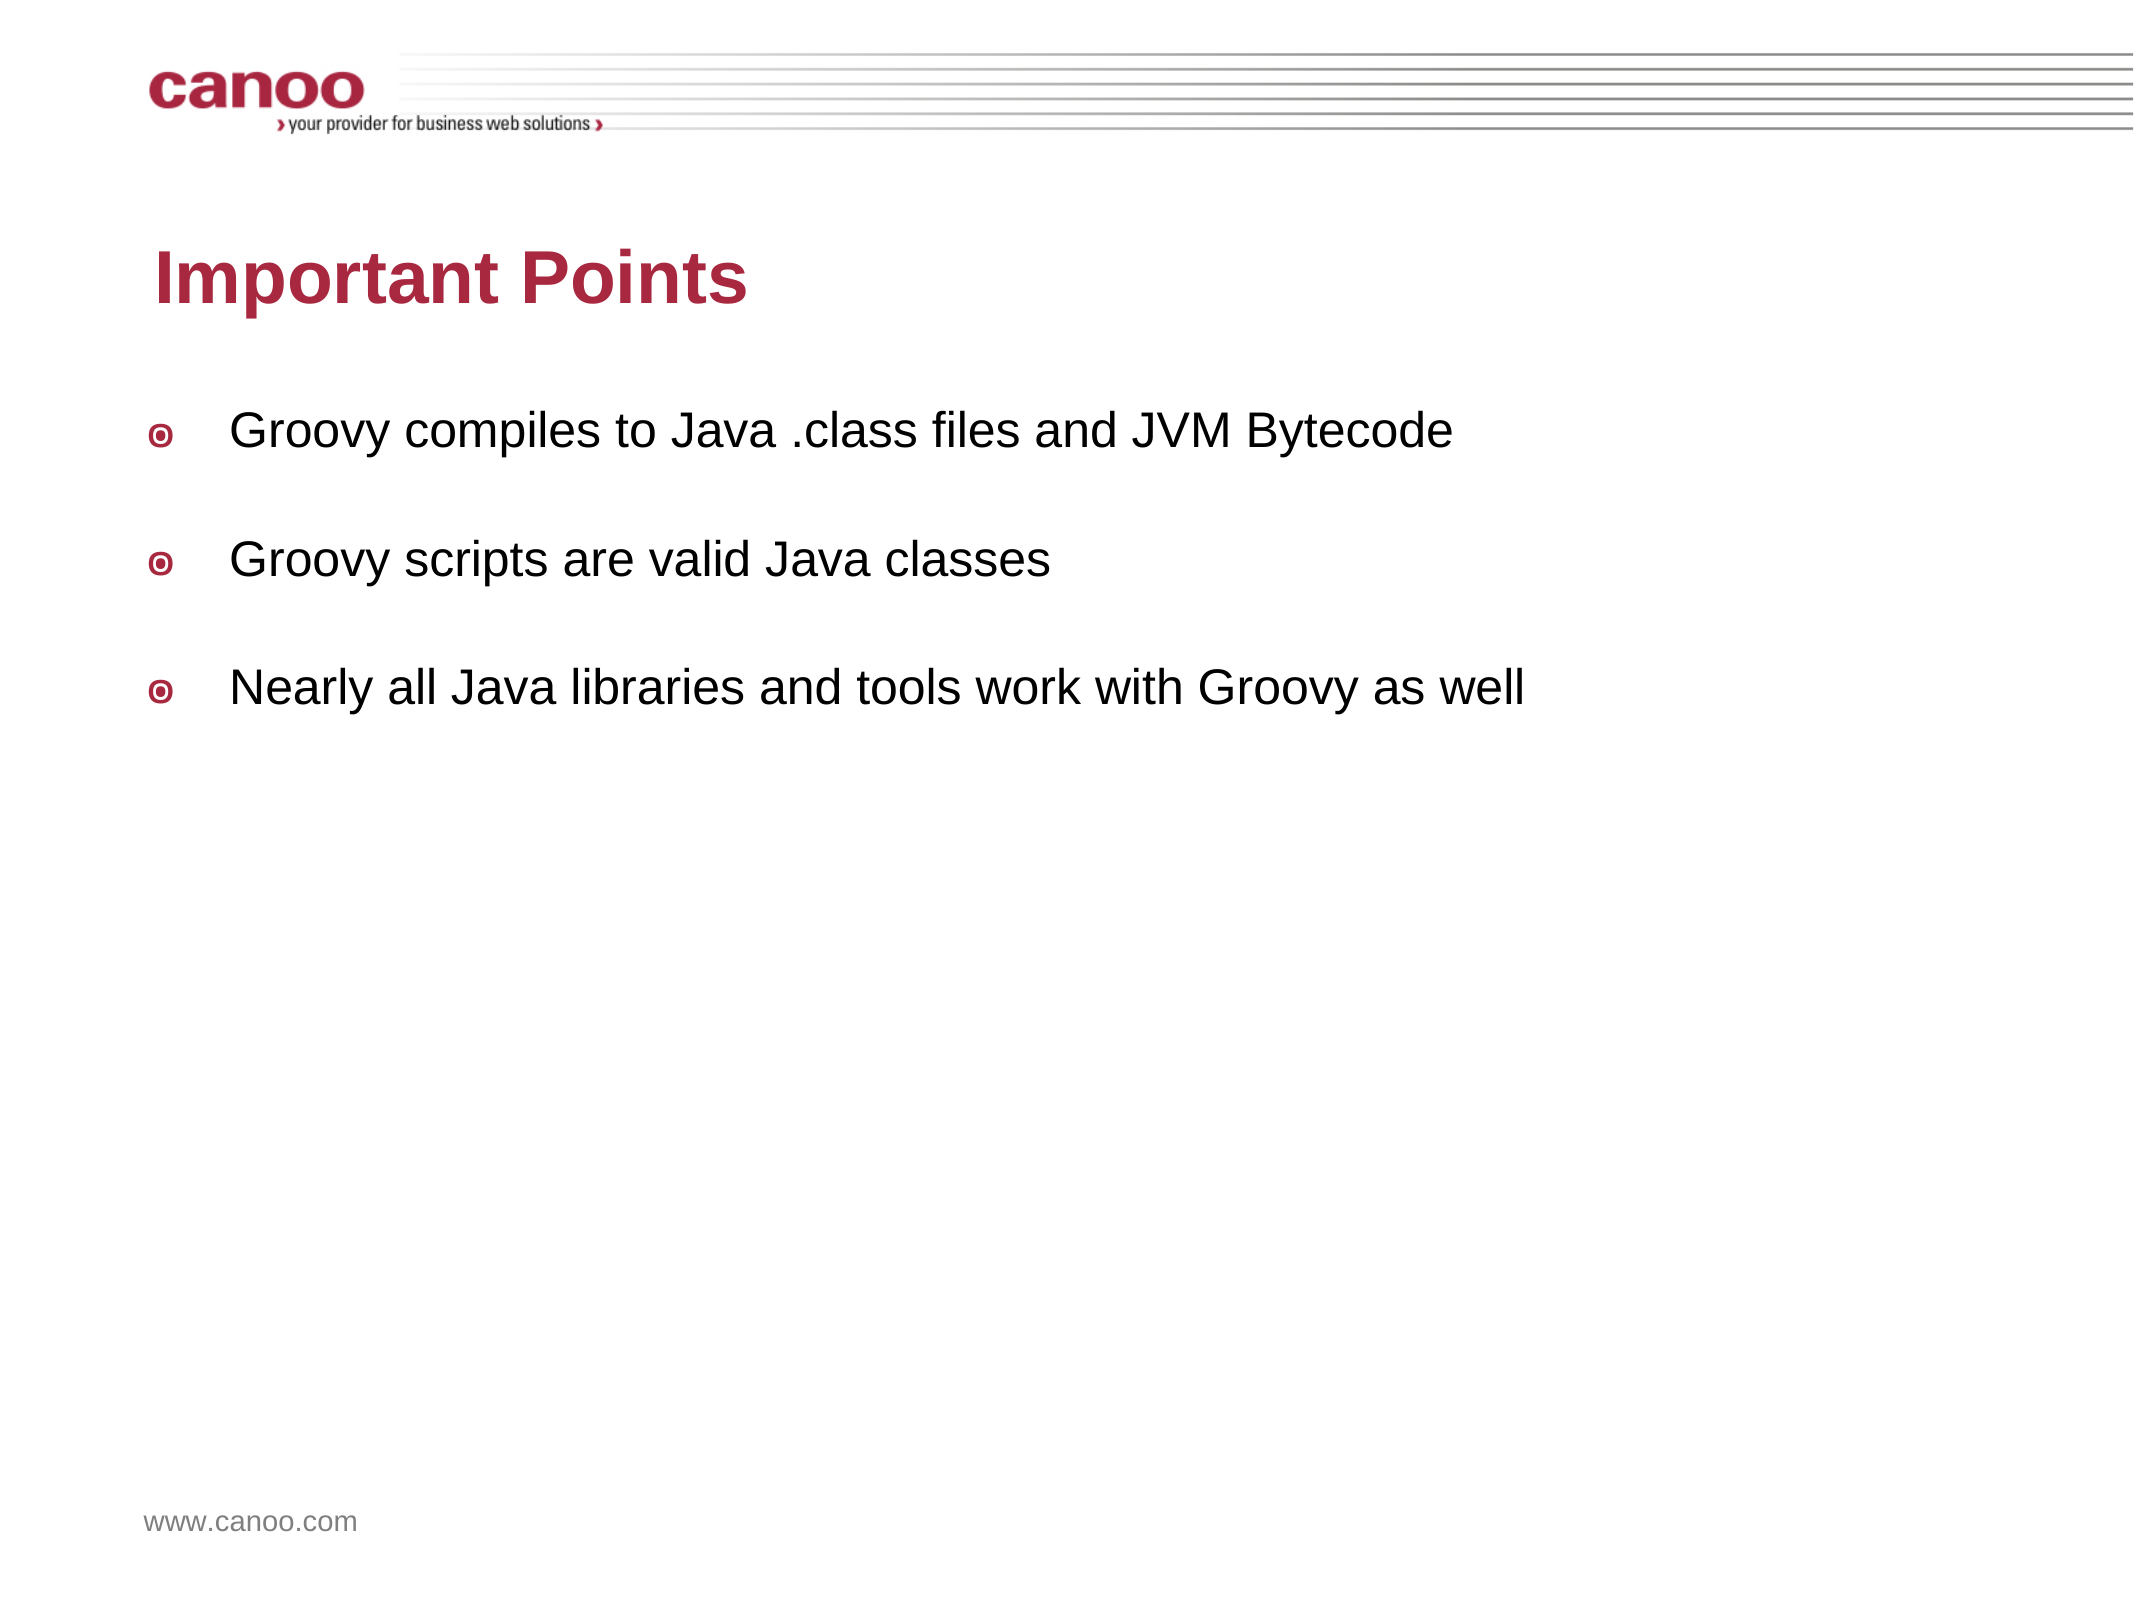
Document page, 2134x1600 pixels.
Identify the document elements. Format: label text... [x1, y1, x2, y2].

title Important Points [145, 220, 1961, 328]
list Groovy compiles to Java .class files and JVM Bytecode Groovy scripts are valid Java classes Nearly all Java libraries and tools work with Groovy as well [145, 391, 1959, 1405]
picture [0, 21, 2134, 188]
